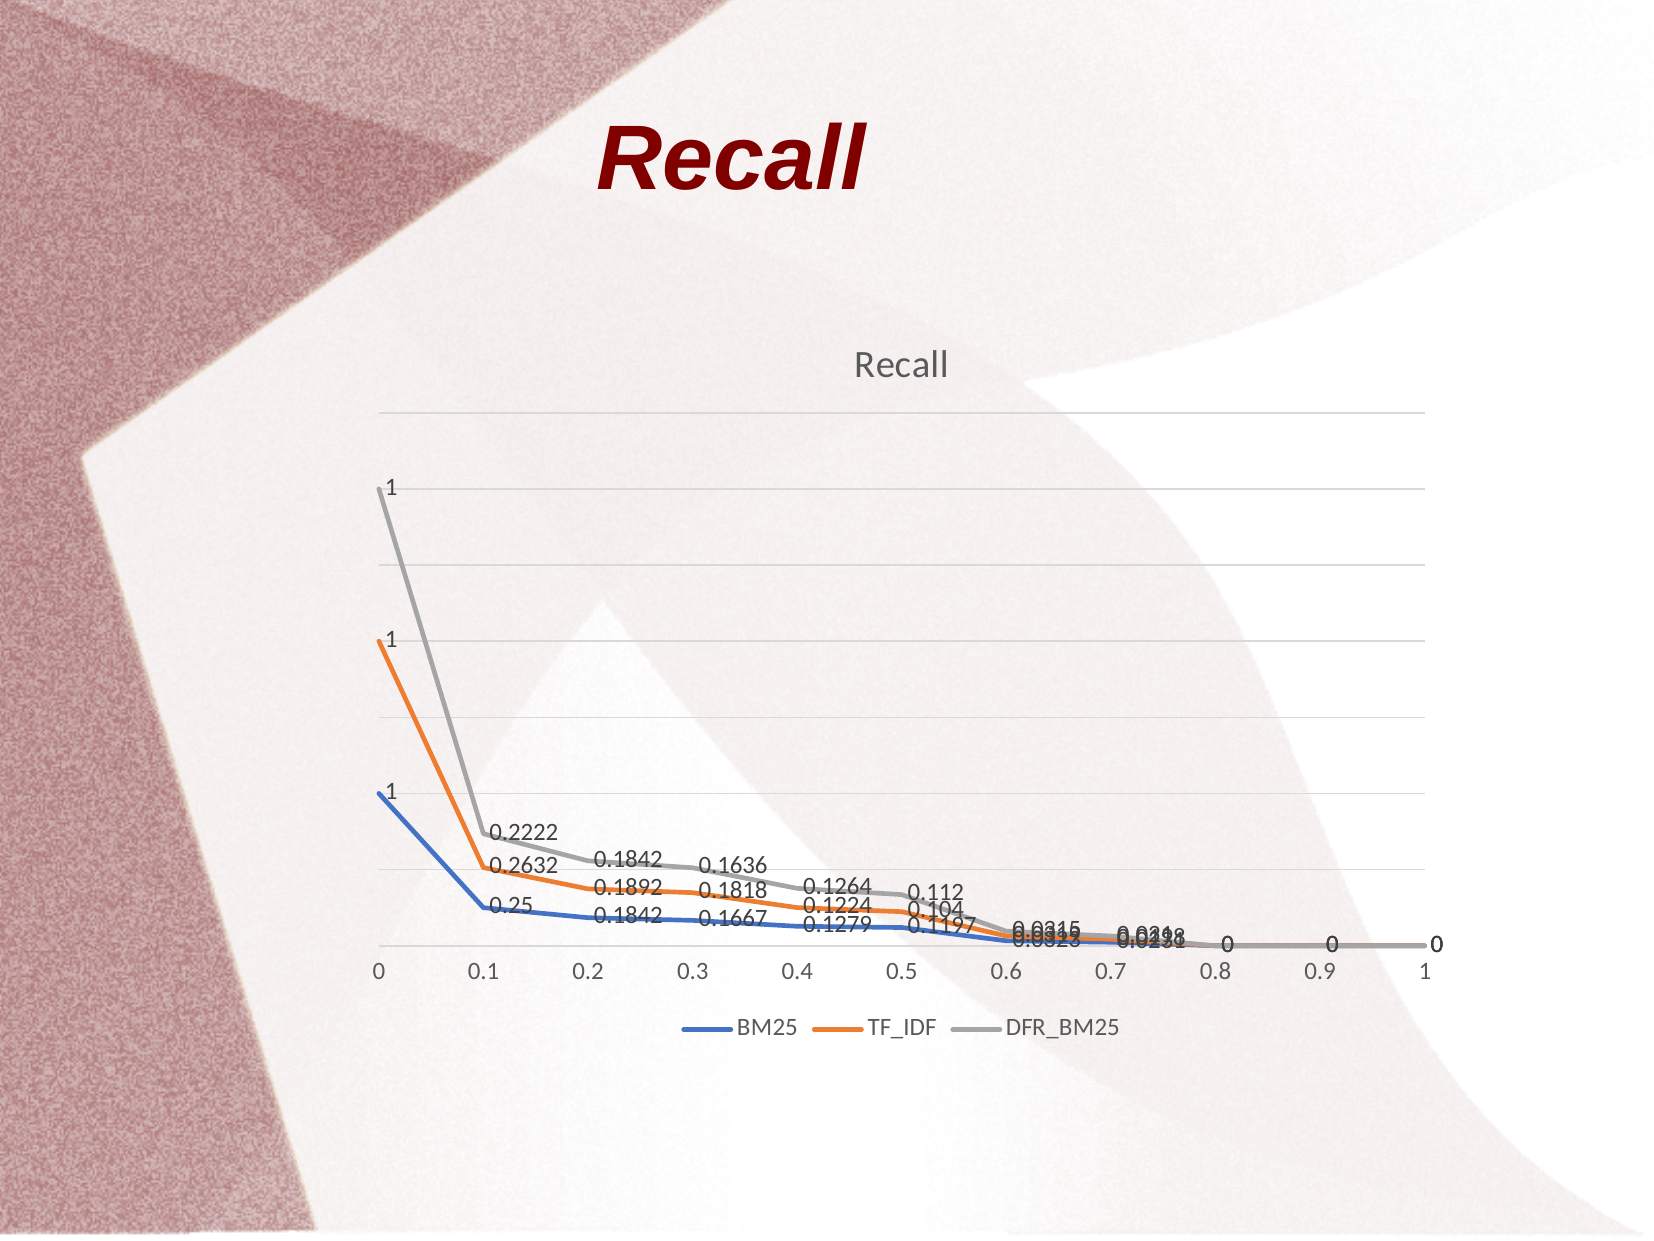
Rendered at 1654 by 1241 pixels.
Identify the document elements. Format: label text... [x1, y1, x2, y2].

title Recall [596, 49, 1607, 257]
chart [350, 313, 1454, 1049]
